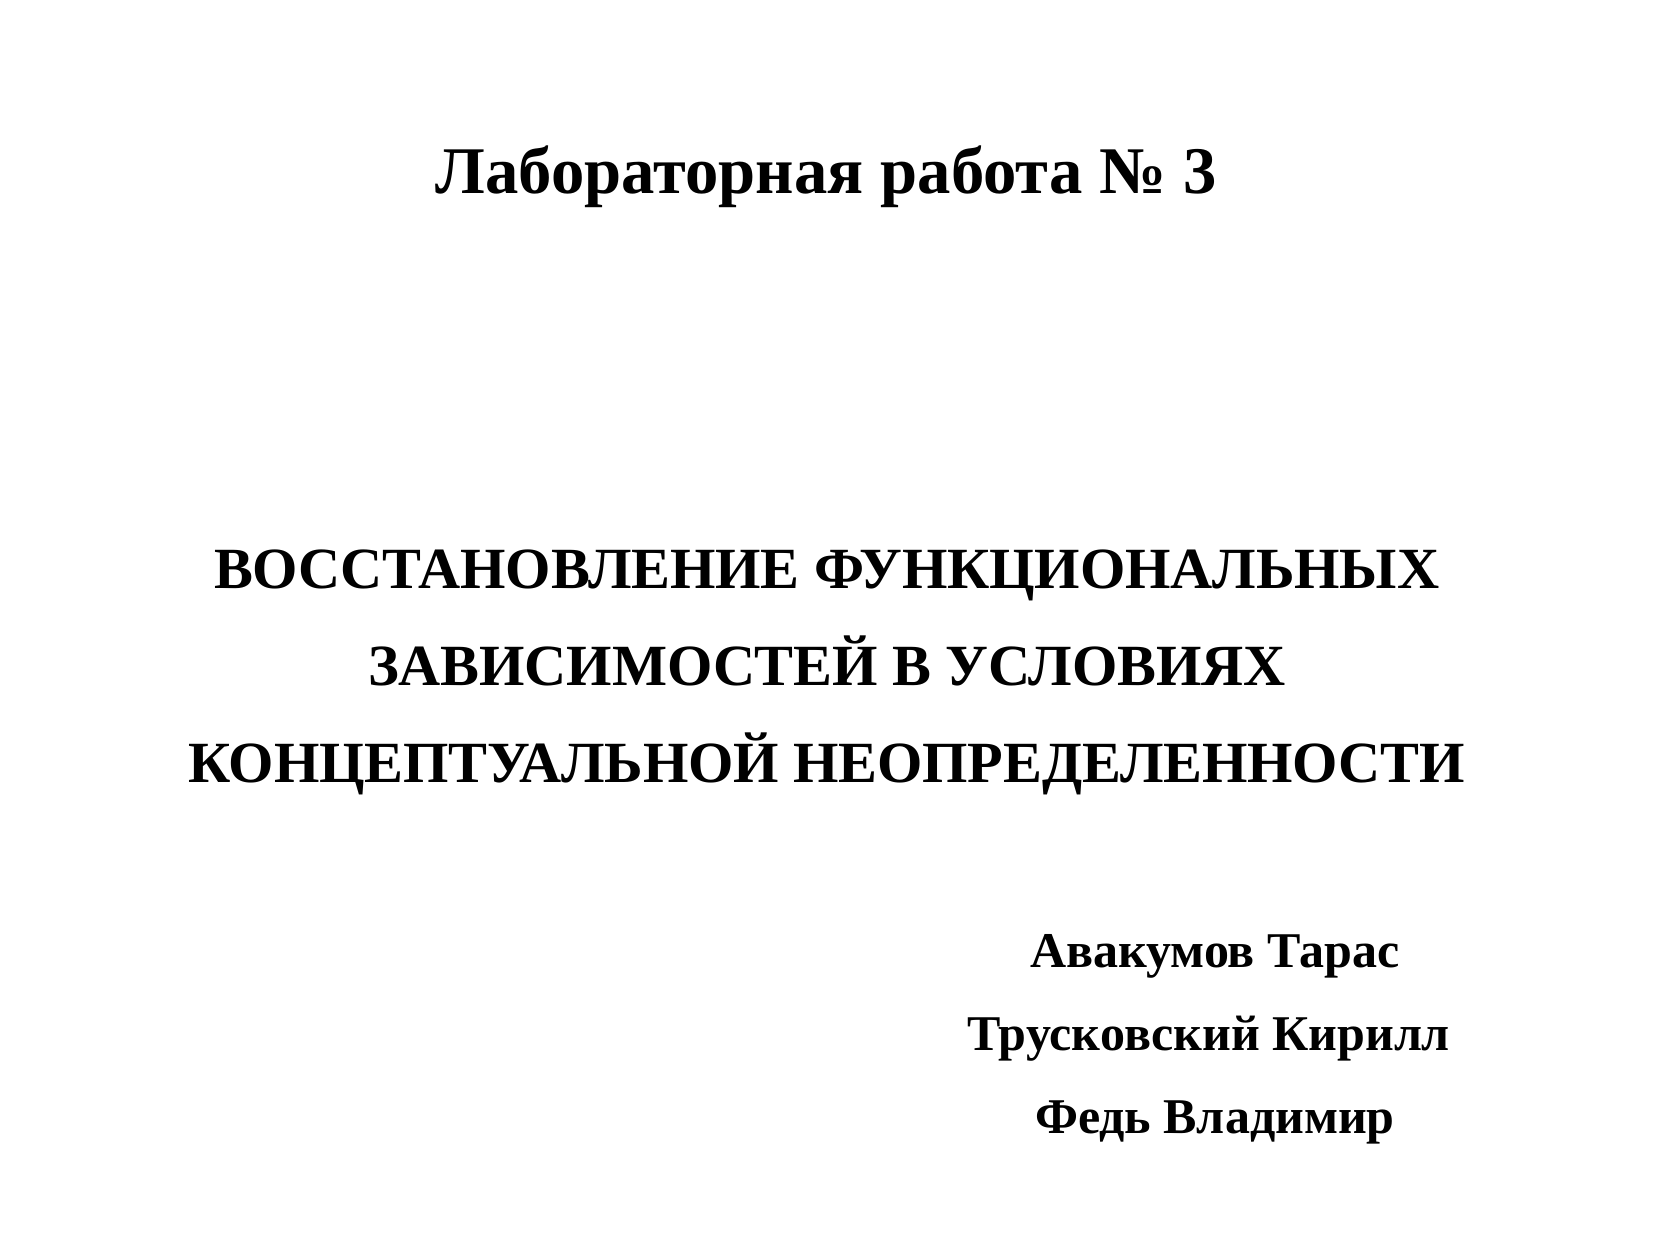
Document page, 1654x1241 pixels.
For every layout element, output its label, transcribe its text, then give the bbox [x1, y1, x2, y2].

title Лабораторная работа № 3 [82, 49, 1571, 257]
title Авакумов Тарас Трусковский Кирилл Федь Владимир [870, 908, 1561, 1132]
subtitle ВОССТАНОВЛЕНИЕ ФУНКЦИОНАЛЬНЫХ ЗАВИСИМОСТЕЙ В УСЛОВИЯХ КОНЦЕПТУАЛЬНОЙ НЕОПРЕДЕЛЕННОСТИ [82, 290, 1571, 1010]
